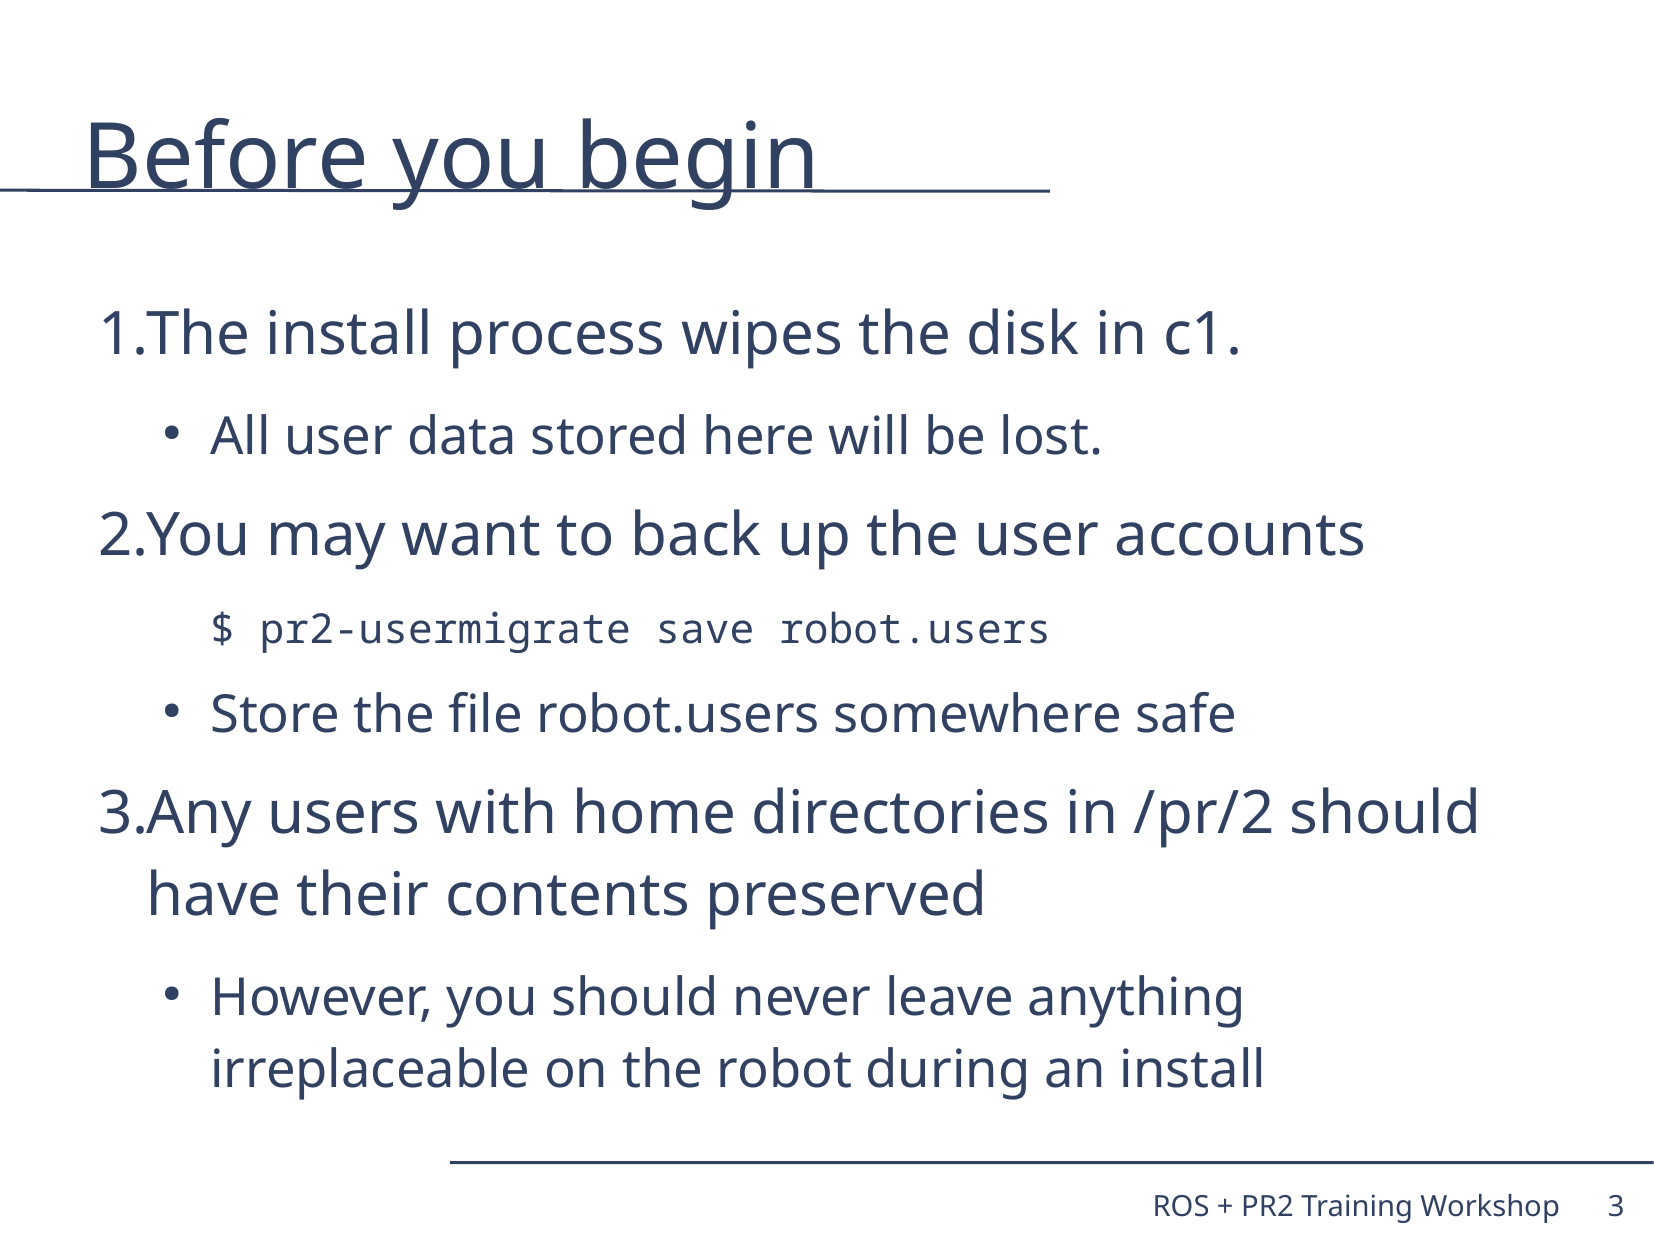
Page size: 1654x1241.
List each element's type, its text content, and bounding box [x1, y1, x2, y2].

list The install process wipes the disk in c1. All user data stored here will be lost. You may want to back up the user accounts $ pr2-usermigrate save robot.users Store the file robot.users somewhere safe Any users with home directories in /pr/2 should have their contents preserved However, you should never leave anything irreplaceable on the robot during an install [82, 290, 1571, 1109]
title Before you begin [82, 56, 1571, 250]
